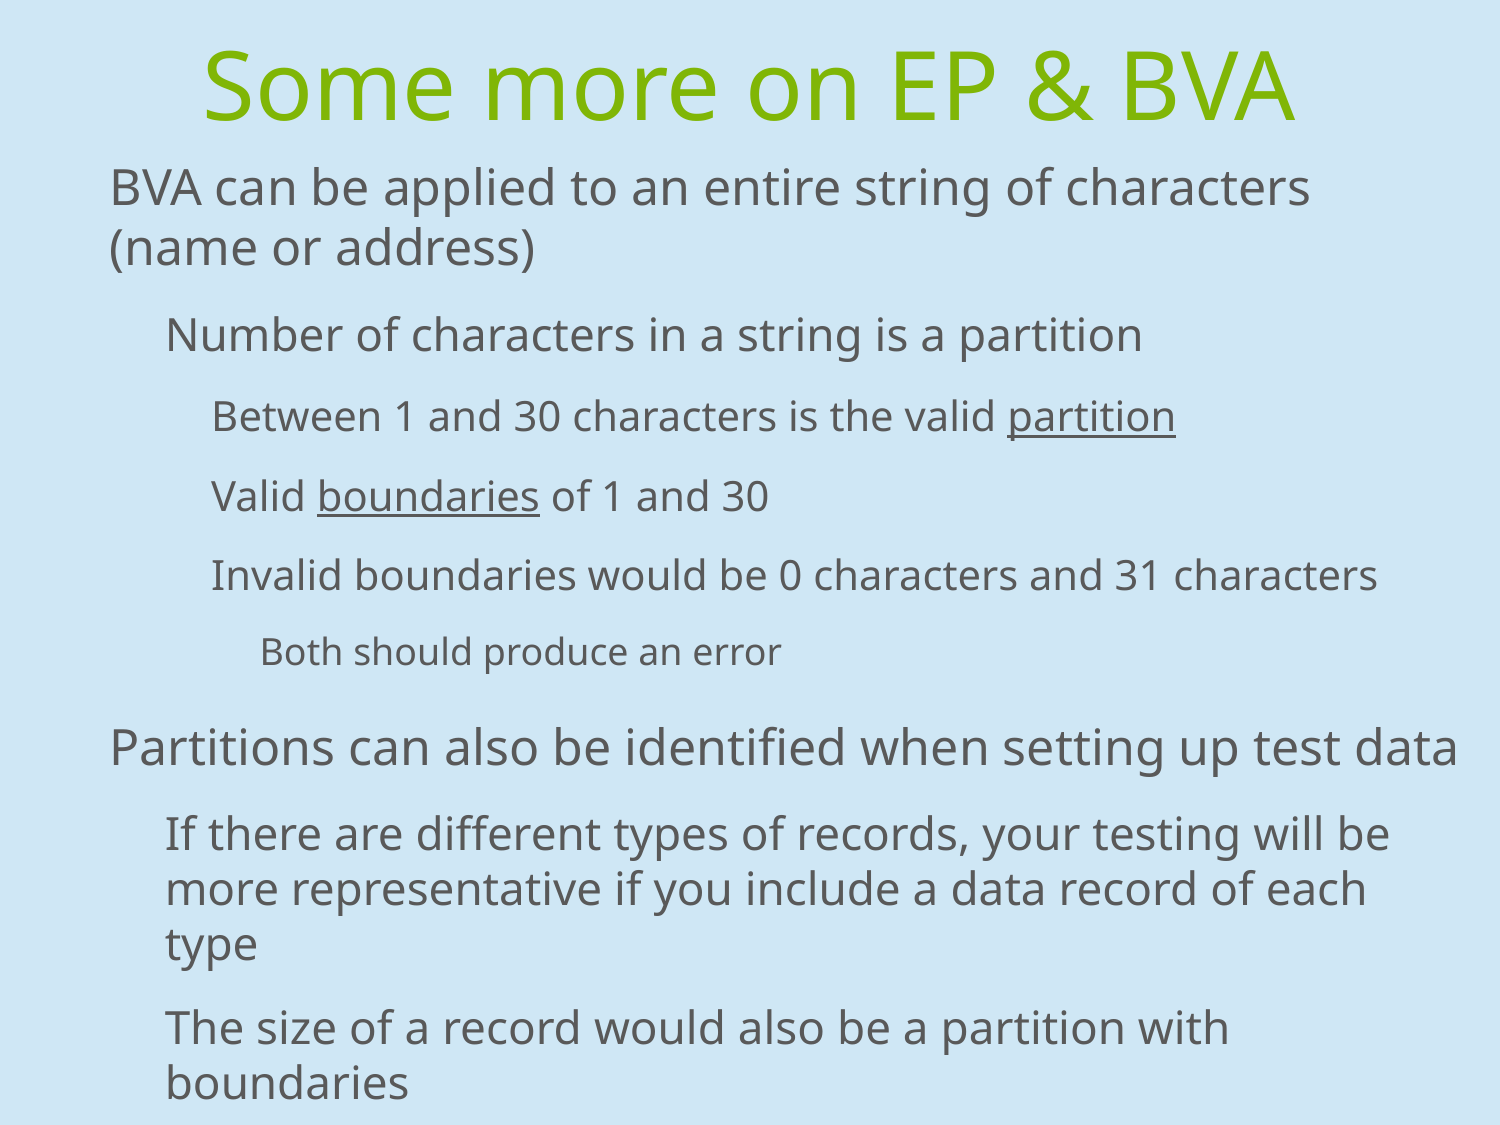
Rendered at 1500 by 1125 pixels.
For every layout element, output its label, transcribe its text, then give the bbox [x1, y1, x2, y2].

list BVA can be applied to an entire string of characters (name or address) Number of characters in a string is a partition Between 1 and 30 characters is the valid partition Valid boundaries of 1 and 30 Invalid boundaries would be 0 characters and 31 characters Both should produce an error Partitions can also be identified when setting up test data If there are different types of records, your testing will be more representative if you include a data record of each type The size of a record would also be a partition with boundaries With BVA, we think of the boundaries as a dividing line between 2 things We have a value on either side of the boundary, but the boundary itself is not a value [37, 148, 1477, 1095]
title Some more on EP & BVA [90, 17, 1410, 148]
